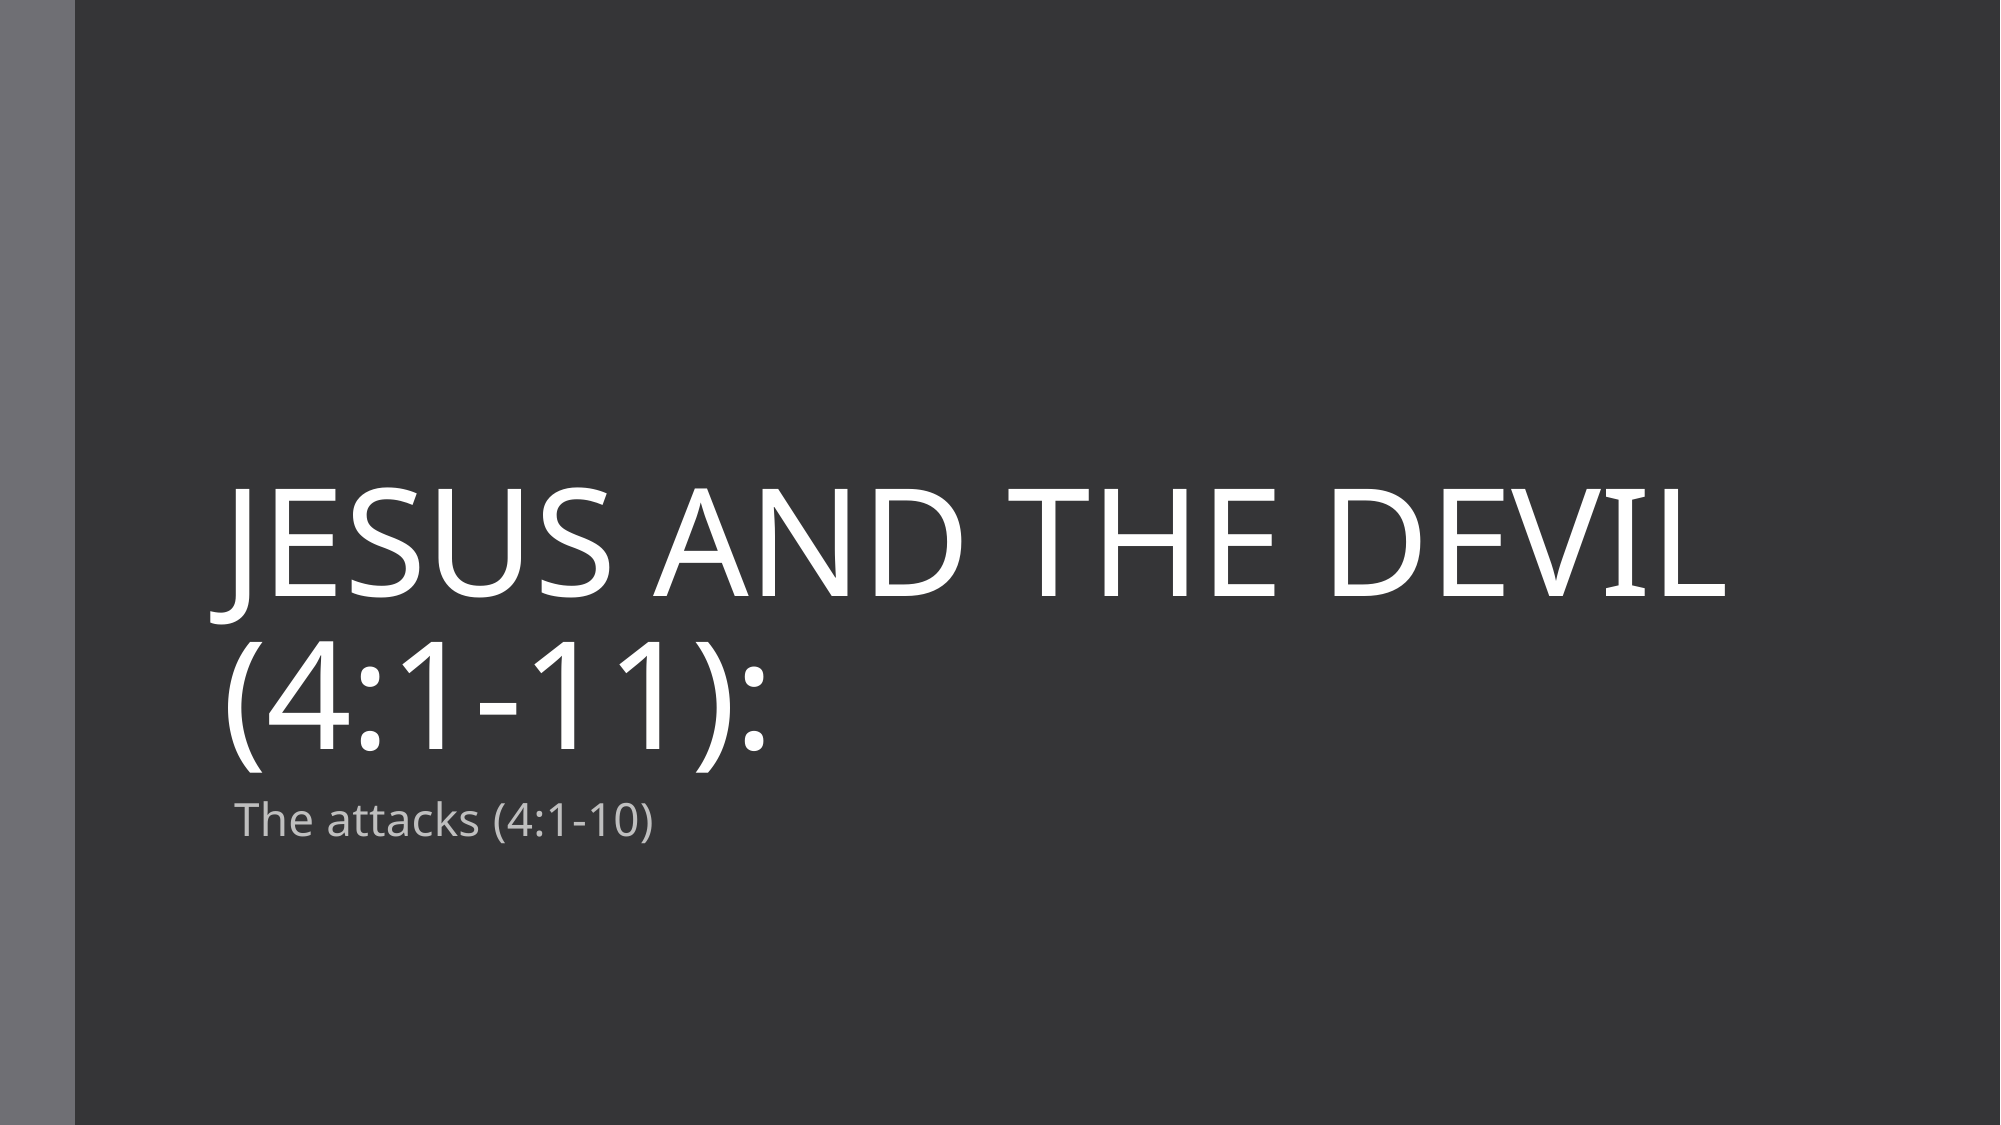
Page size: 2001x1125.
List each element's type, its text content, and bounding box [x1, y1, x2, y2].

title JESUS AND THE DEVIL (4:1-11): [206, 124, 1752, 787]
subtitle The attacks (4:1-10) [206, 787, 1752, 1066]
